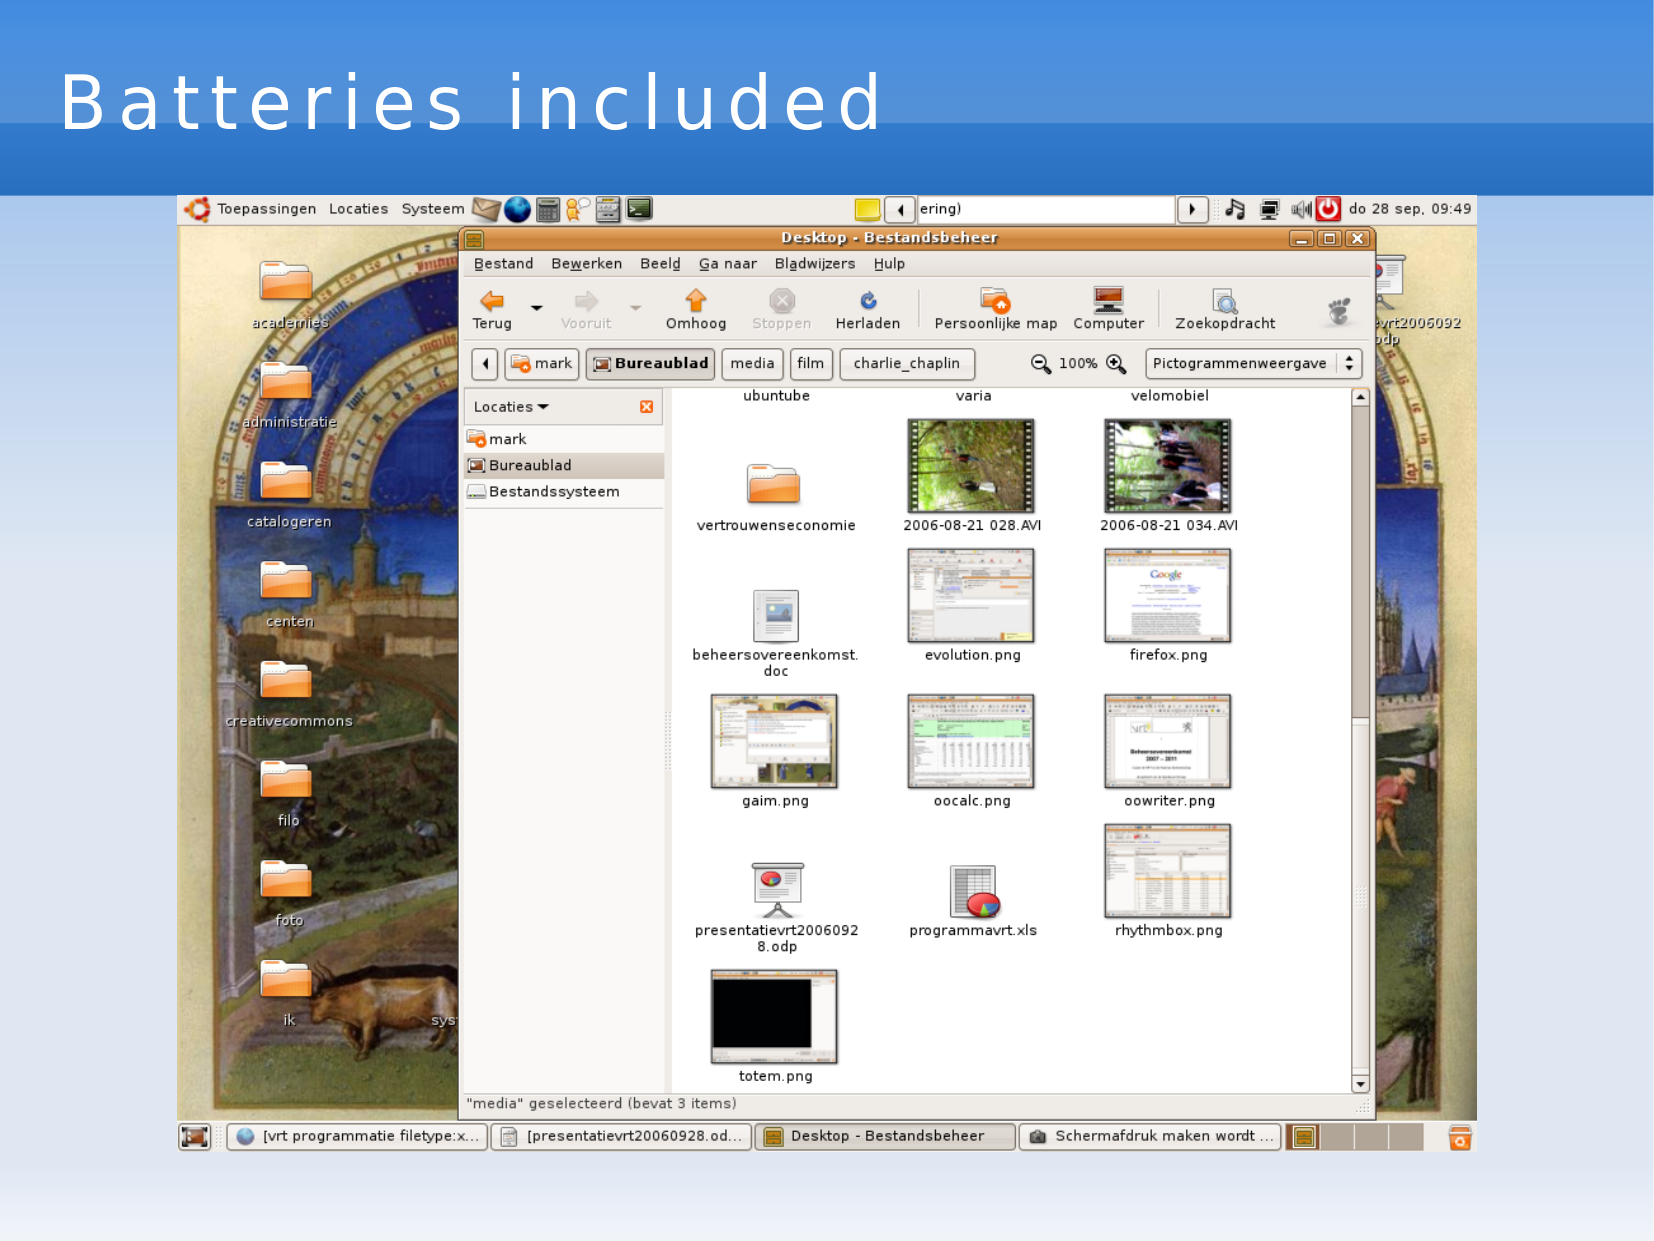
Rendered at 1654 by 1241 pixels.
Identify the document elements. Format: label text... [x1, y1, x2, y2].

picture [0, 0, 1654, 1241]
title Batteries included [59, 29, 1270, 178]
